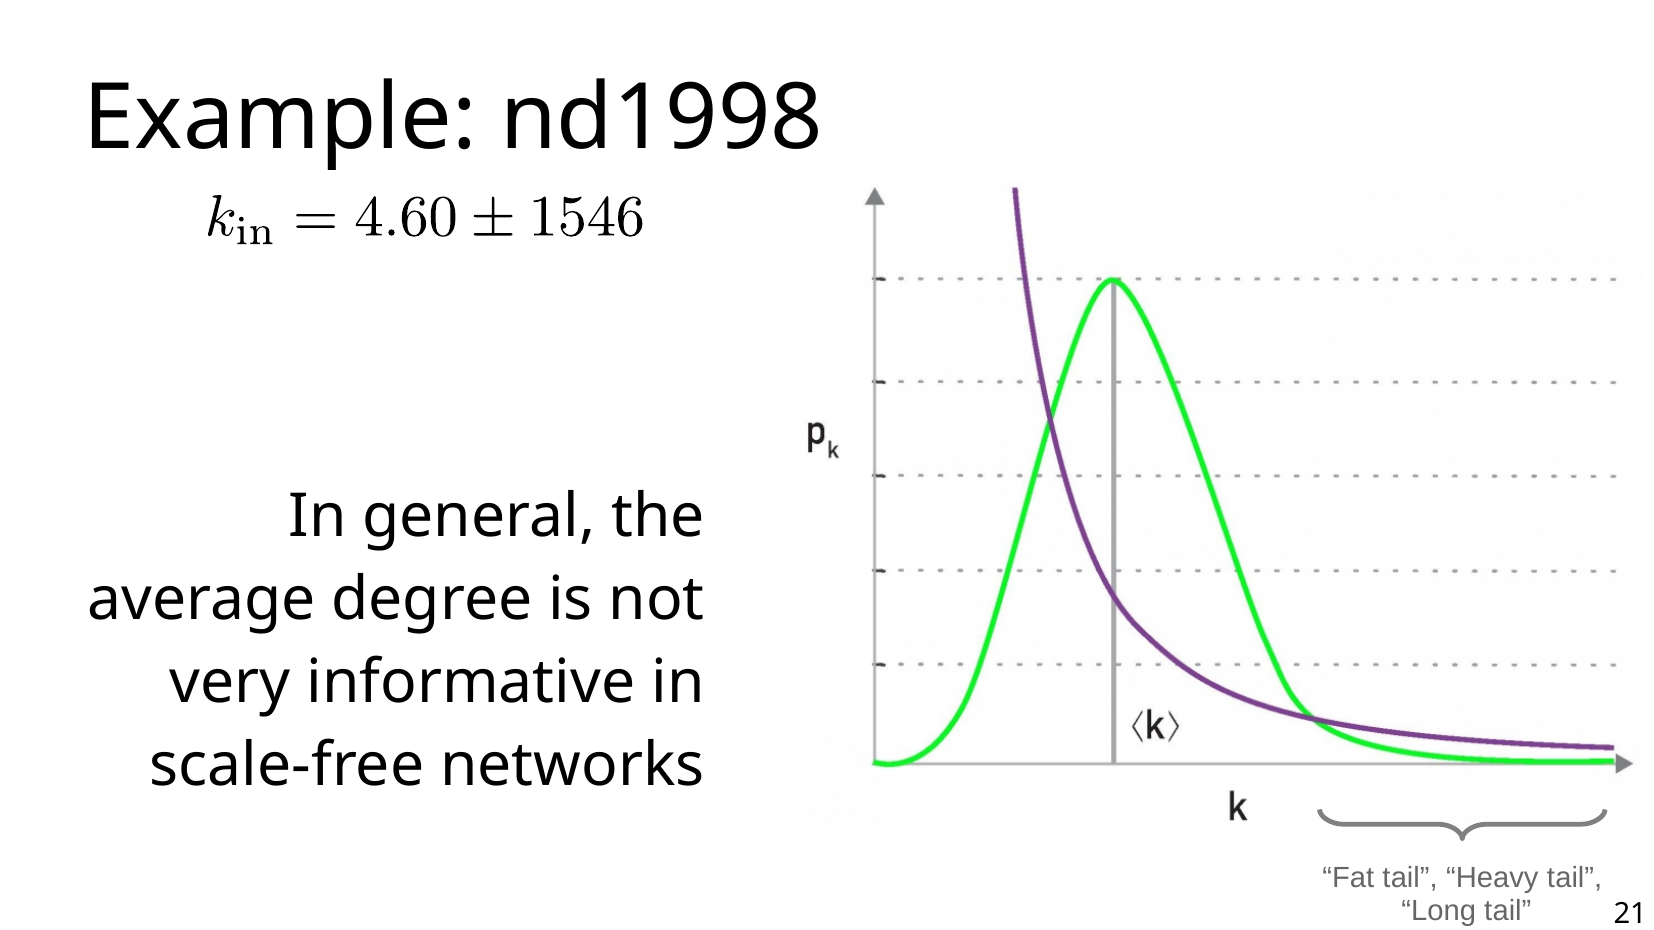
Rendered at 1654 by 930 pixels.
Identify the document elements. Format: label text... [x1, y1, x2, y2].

list In general, the average degree is not very informative in scale-free networks [82, 471, 706, 886]
title Example: nd1998 [82, 1, 826, 225]
picture [798, 181, 1644, 827]
text_box “Fat tail”, “Heavy tail”, “Long tail” [1305, 853, 1621, 930]
text_box [204, 194, 646, 245]
